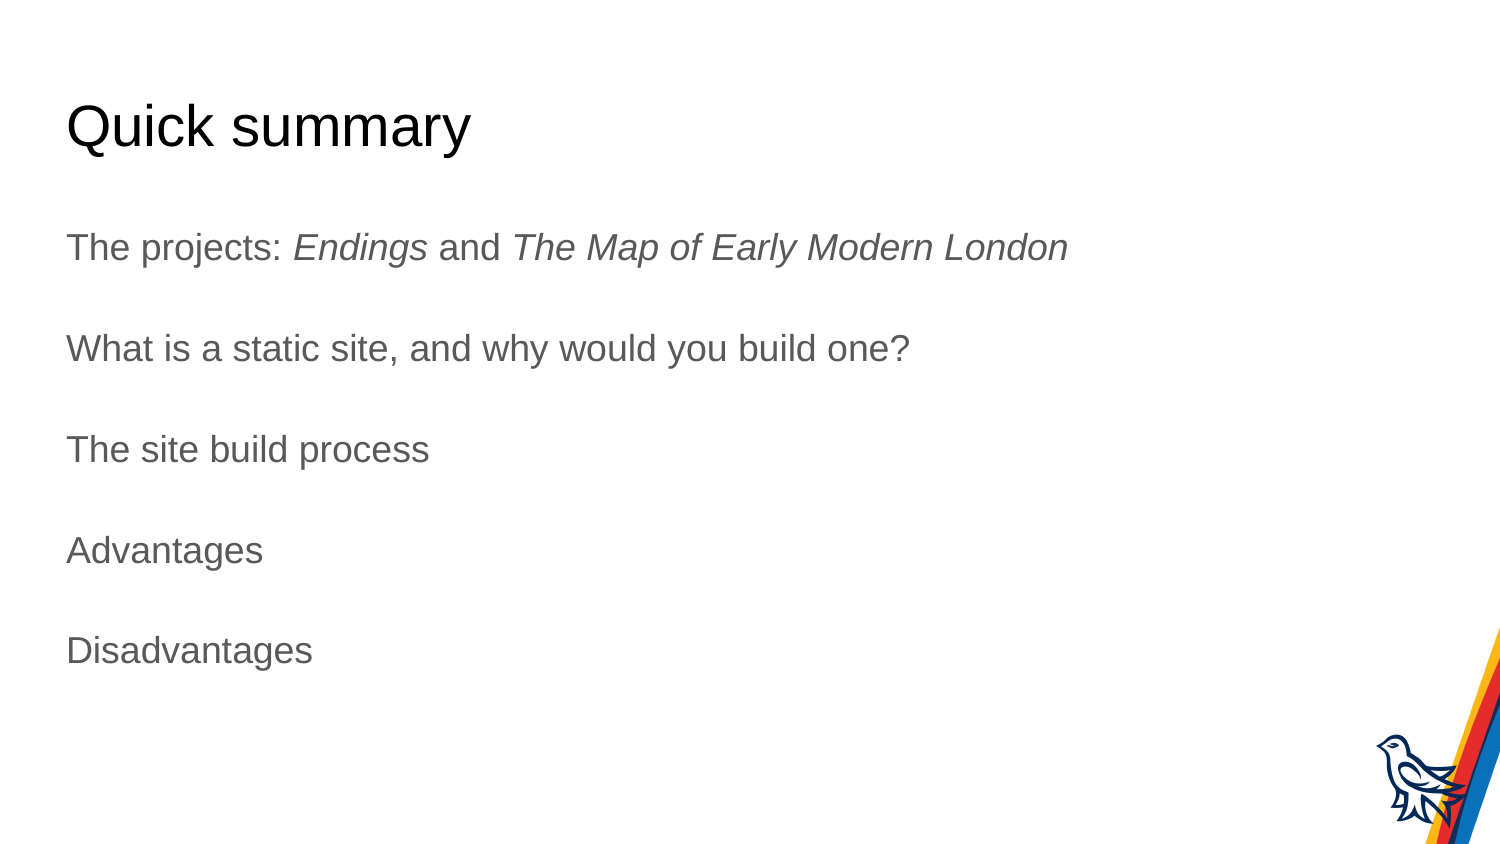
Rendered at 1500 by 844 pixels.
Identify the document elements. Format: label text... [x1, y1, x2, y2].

picture [1372, 628, 1500, 844]
list The projects: Endings and The Map of Early Modern London What is a static site, and why would you build one? The site build process Advantages Disadvantages [51, 185, 1449, 747]
title Quick summary [51, 72, 1449, 167]
